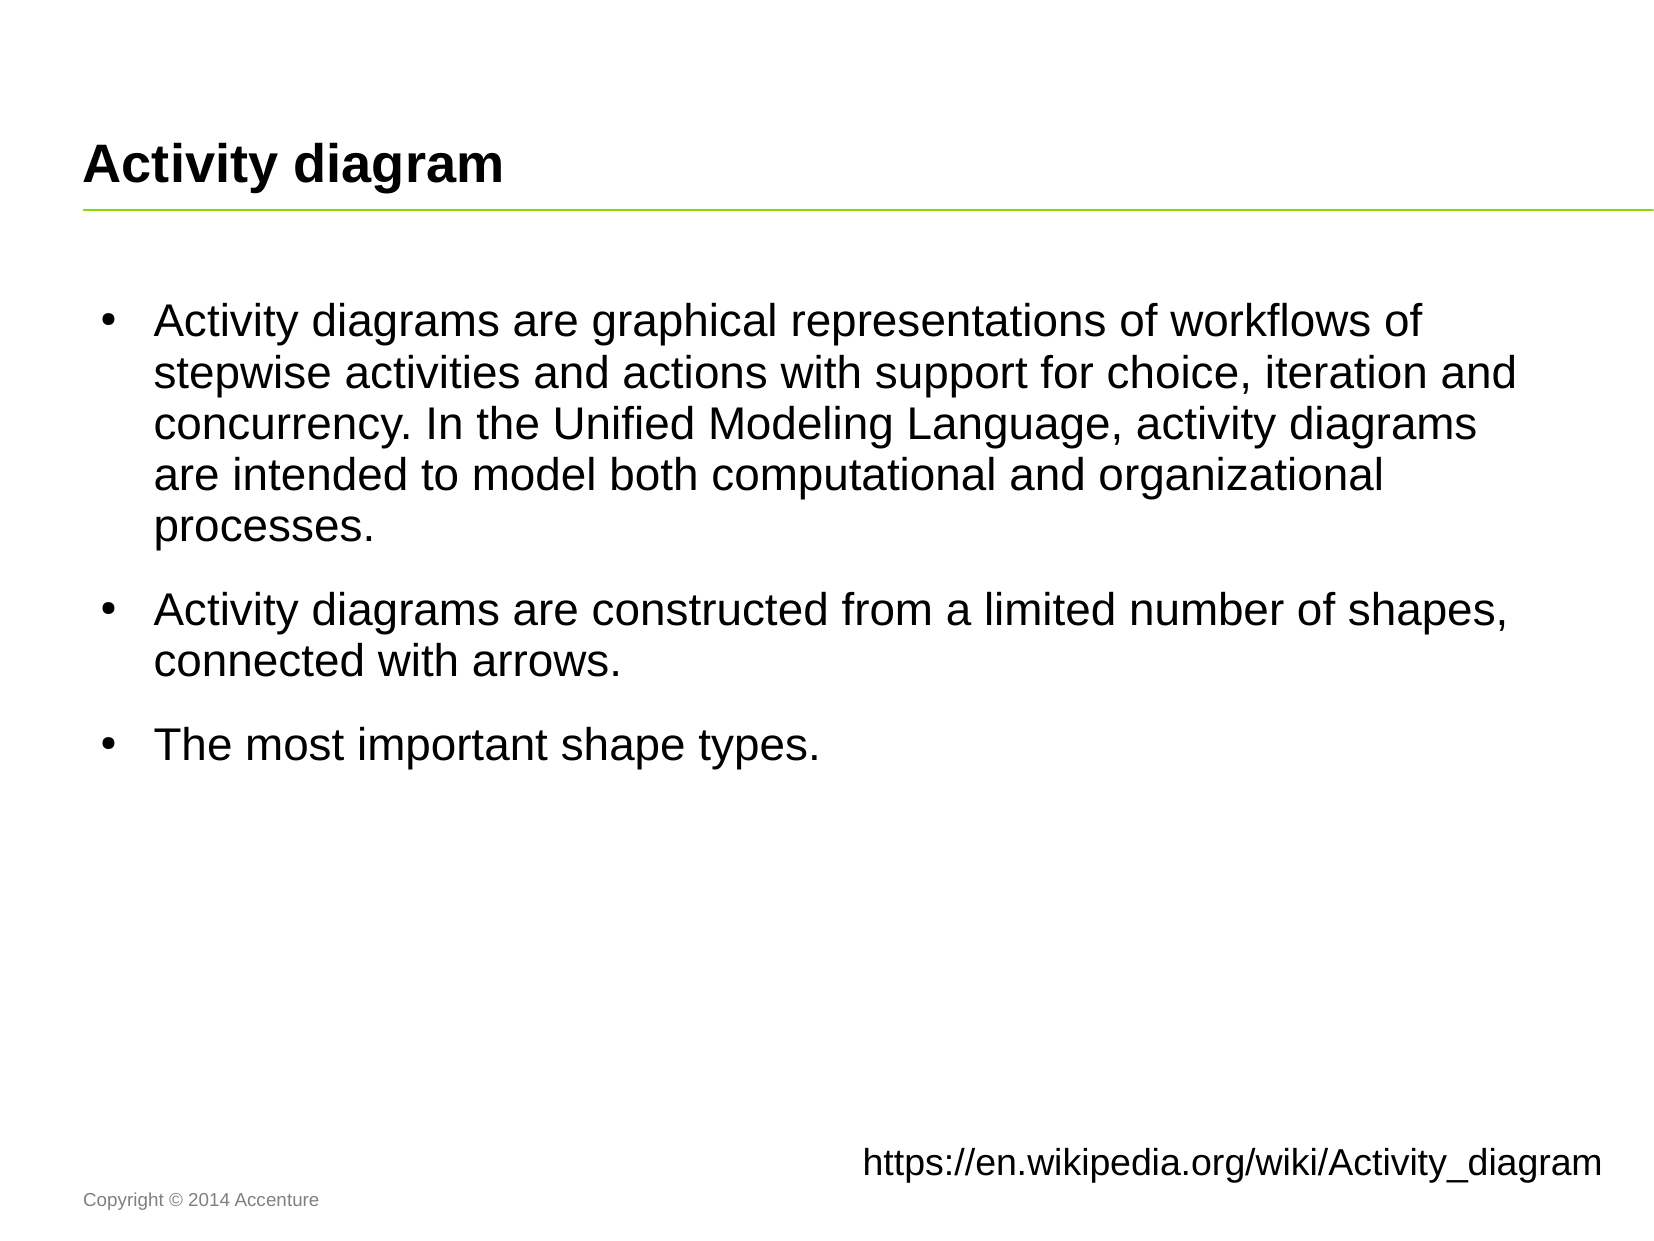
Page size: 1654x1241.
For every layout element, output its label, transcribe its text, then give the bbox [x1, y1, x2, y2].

title Activity diagram [82, 90, 1571, 237]
list Activity diagrams are graphical representations of workflows of stepwise activities and actions with support for choice, iteration and concurrency. In the Unified Modeling Language, activity diagrams are intended to model both computational and organizational processes. Activity diagrams are constructed from a limited number of shapes, connected with arrows. The most important shape types. [82, 295, 1538, 1186]
text_box https://en.wikipedia.org/wiki/Activity_diagram [847, 1133, 1619, 1191]
